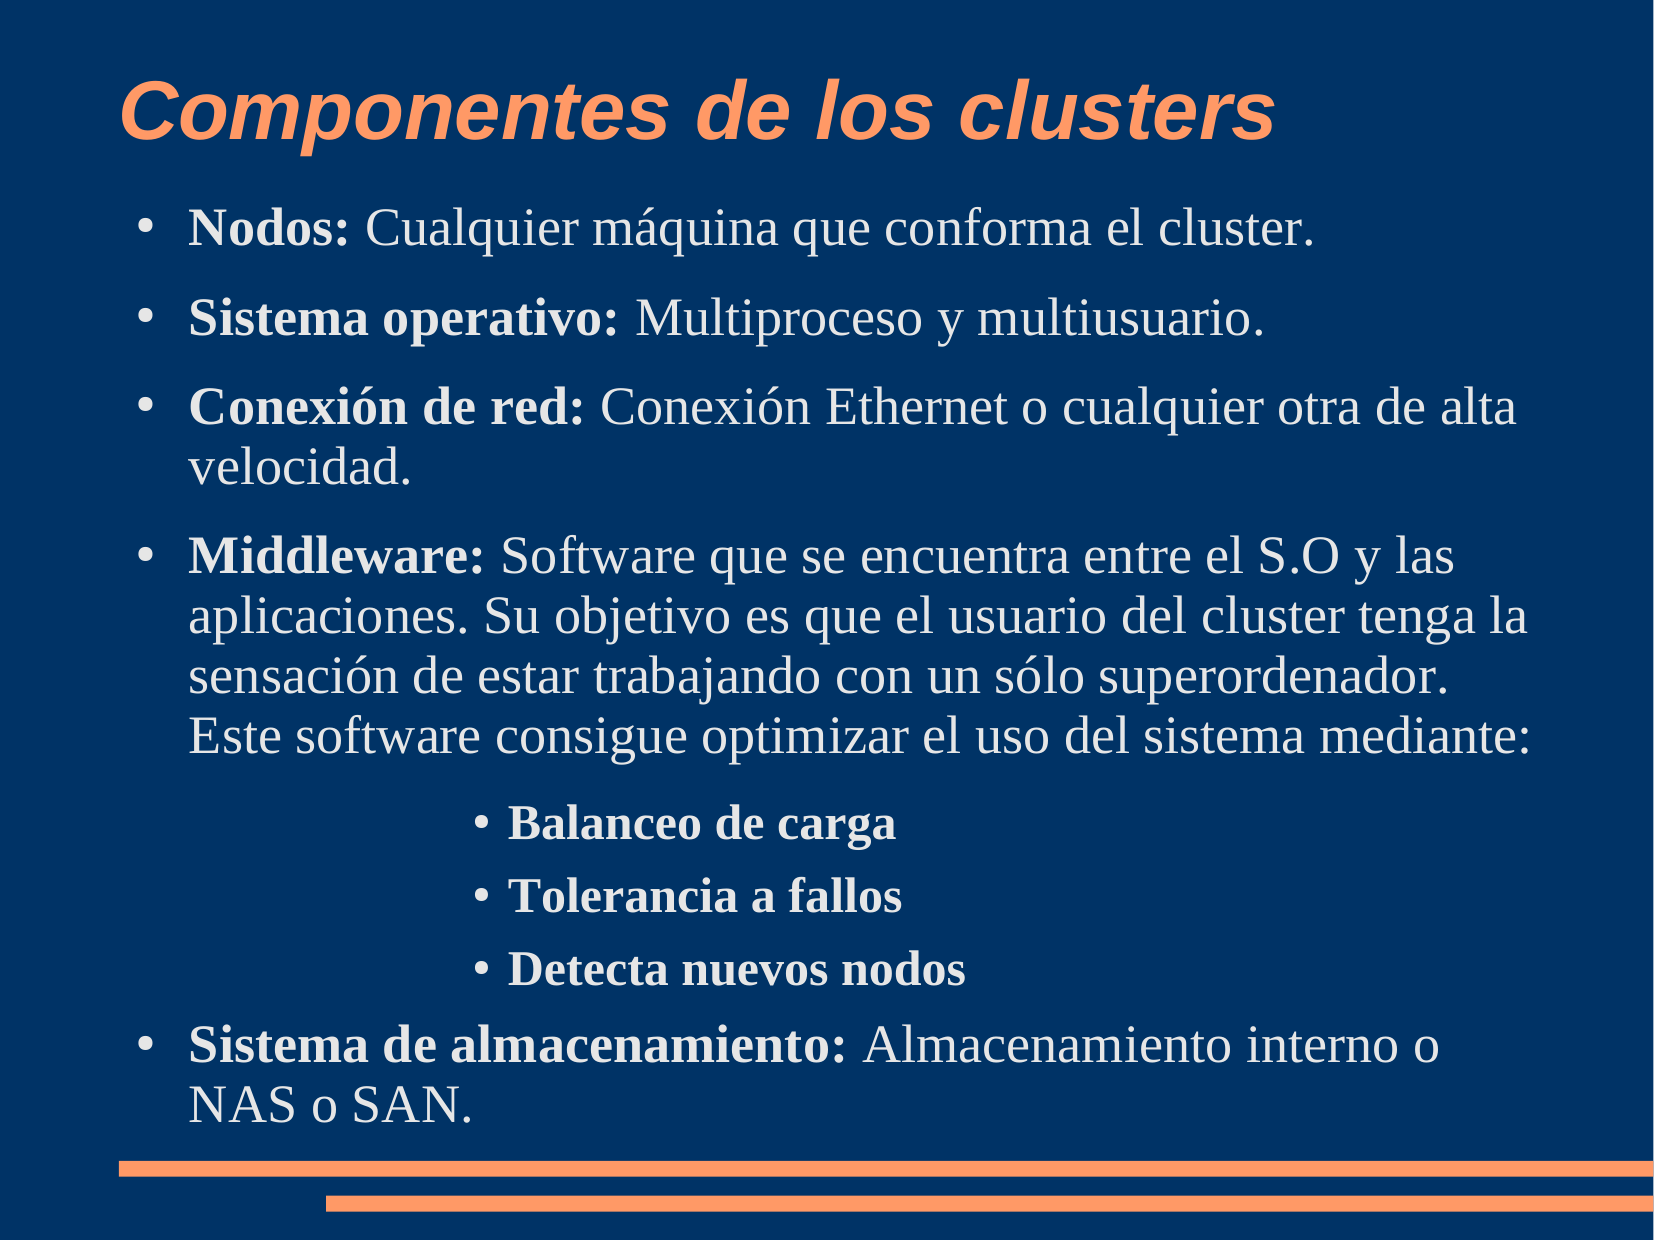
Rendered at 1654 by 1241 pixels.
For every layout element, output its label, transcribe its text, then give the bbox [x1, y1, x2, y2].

title Componentes de los clusters [118, 14, 1531, 197]
list Nodos: Cualquier máquina que conforma el cluster. Sistema operativo: Multiproceso y multiusuario. Conexión de red: Conexión Ethernet o cualquier otra de alta velocidad. Middleware: Software que se encuentra entre el S.O y las aplicaciones. Su objetivo es que el usuario del cluster tenga la sensación de estar trabajando con un sólo superordenador. Este software consigue optimizar el uso del sistema mediante: Balanceo de carga Tolerancia a fallos Detecta nuevos nodos Sistema de almacenamiento: Almacenamiento interno o NAS o SAN. [118, 197, 1558, 1135]
